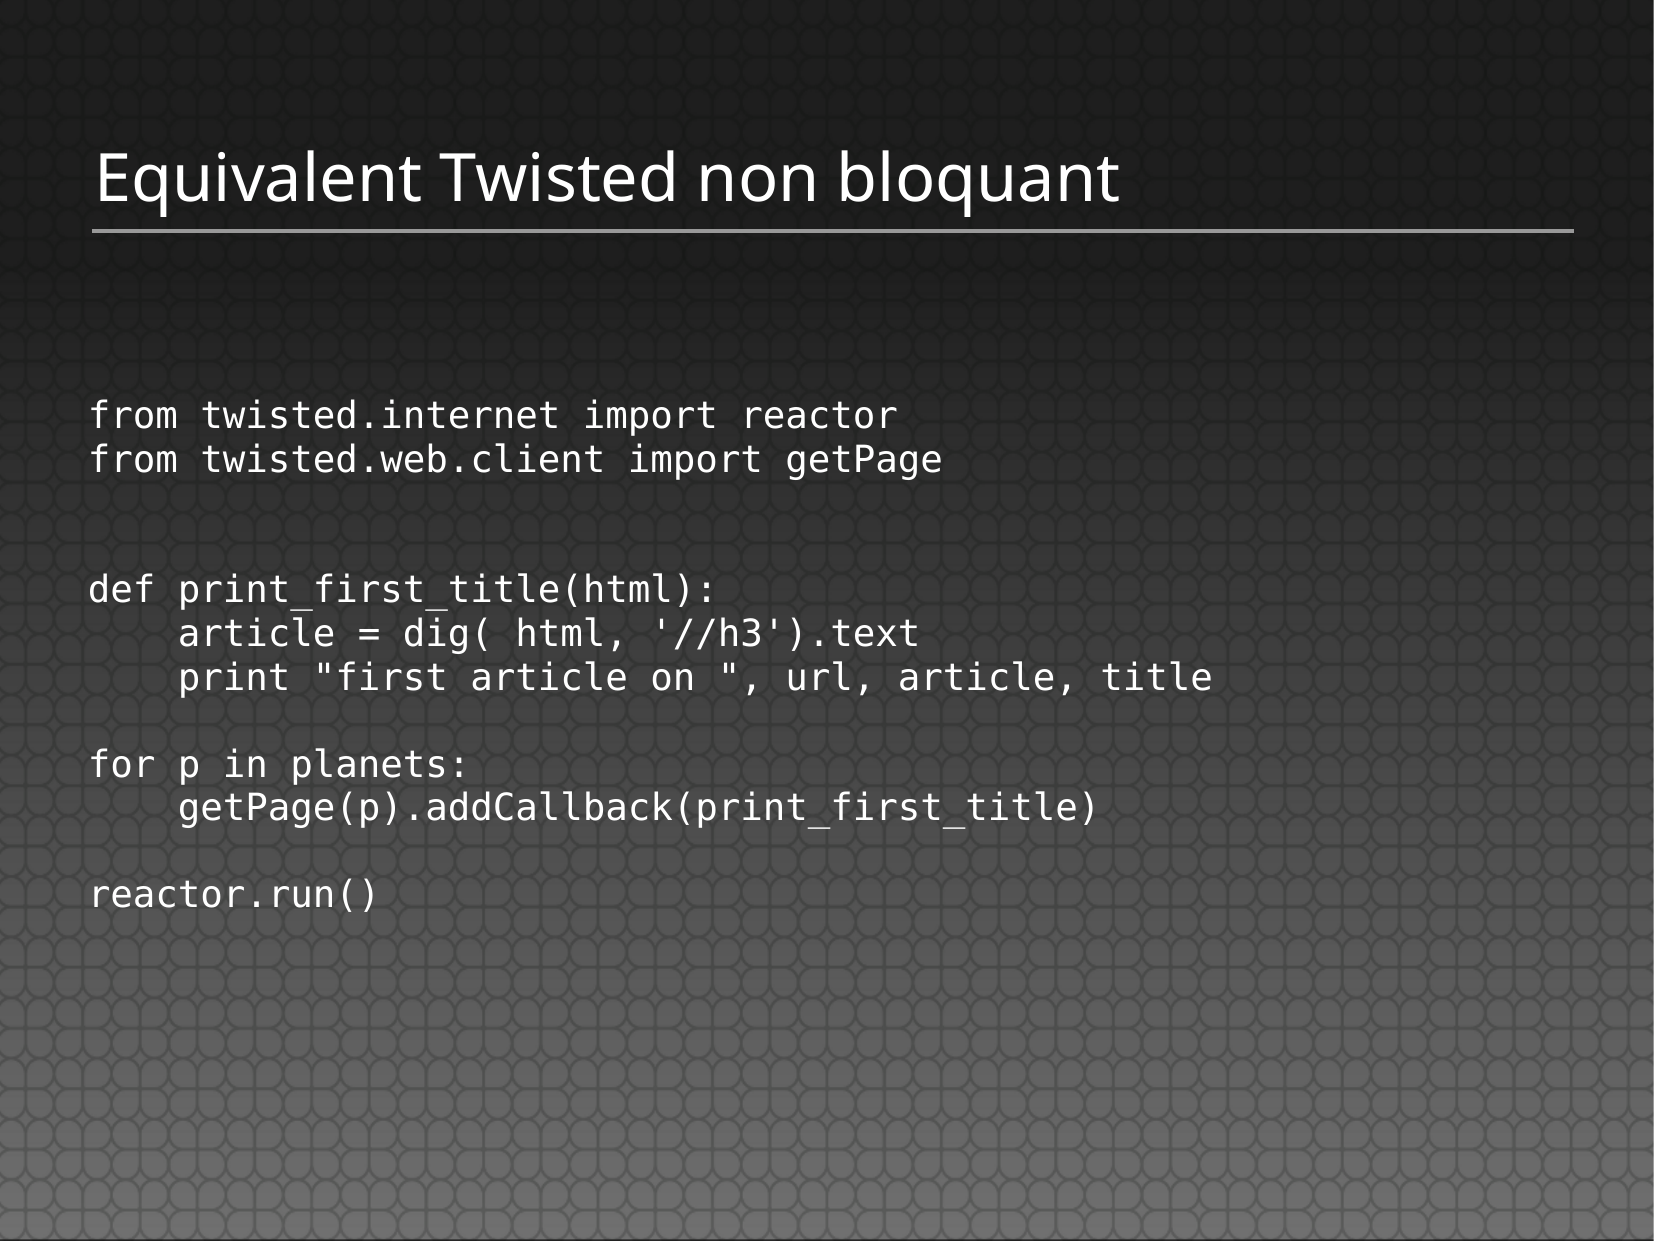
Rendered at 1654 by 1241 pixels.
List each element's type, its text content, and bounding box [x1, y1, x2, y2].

title Equivalent Twisted non bloquant [94, 100, 1426, 251]
picture [0, 0, 1654, 1241]
title from twisted.internet import reactor from twisted.web.client import getPage def print_first_title(html): article = dig( html, '//h3').text print "first article on ", url, article, title for p in planets: getPage(p).addCallback(print_first_title) reactor.run() [87, 251, 1610, 1016]
